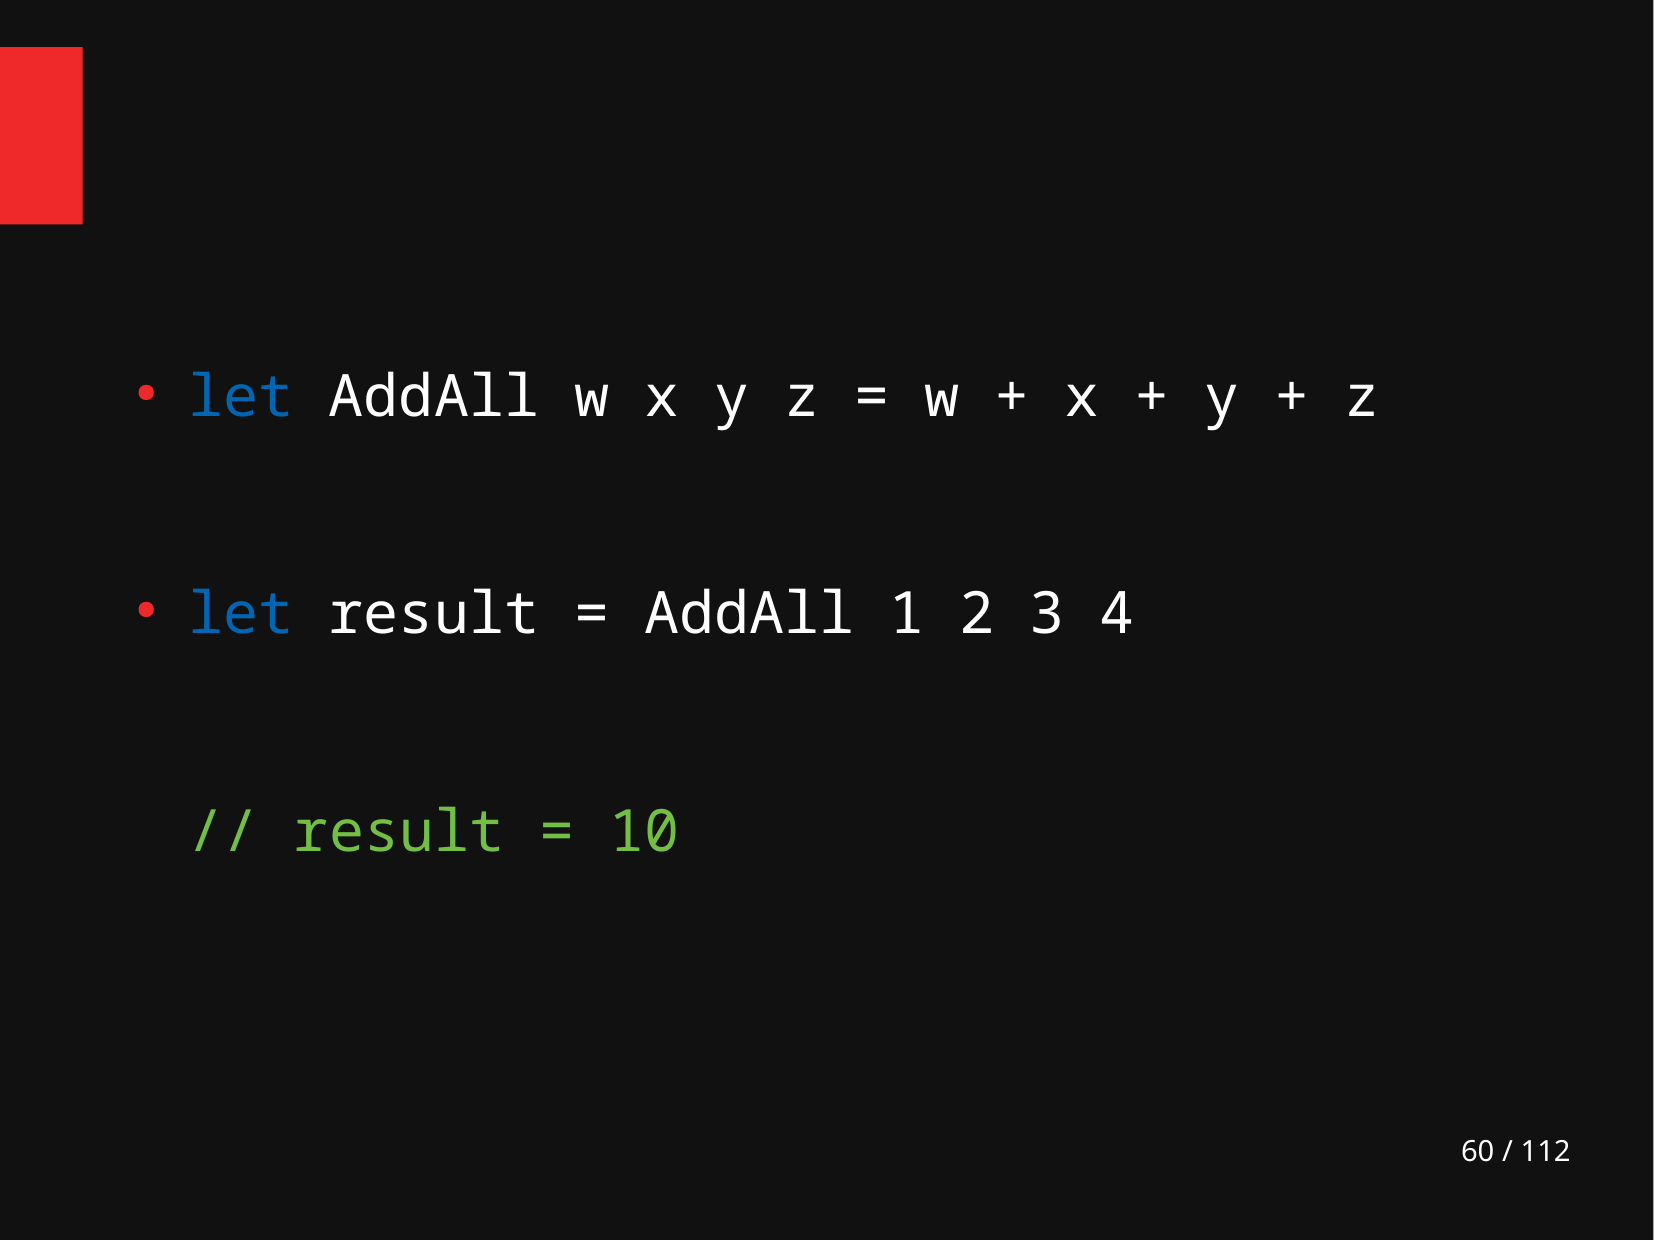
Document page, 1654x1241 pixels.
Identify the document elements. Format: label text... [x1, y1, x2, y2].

list let AddAll w x y z = w + x + y + z let result = AddAll 1 2 3 4 // result = 10 [118, 354, 1536, 1074]
